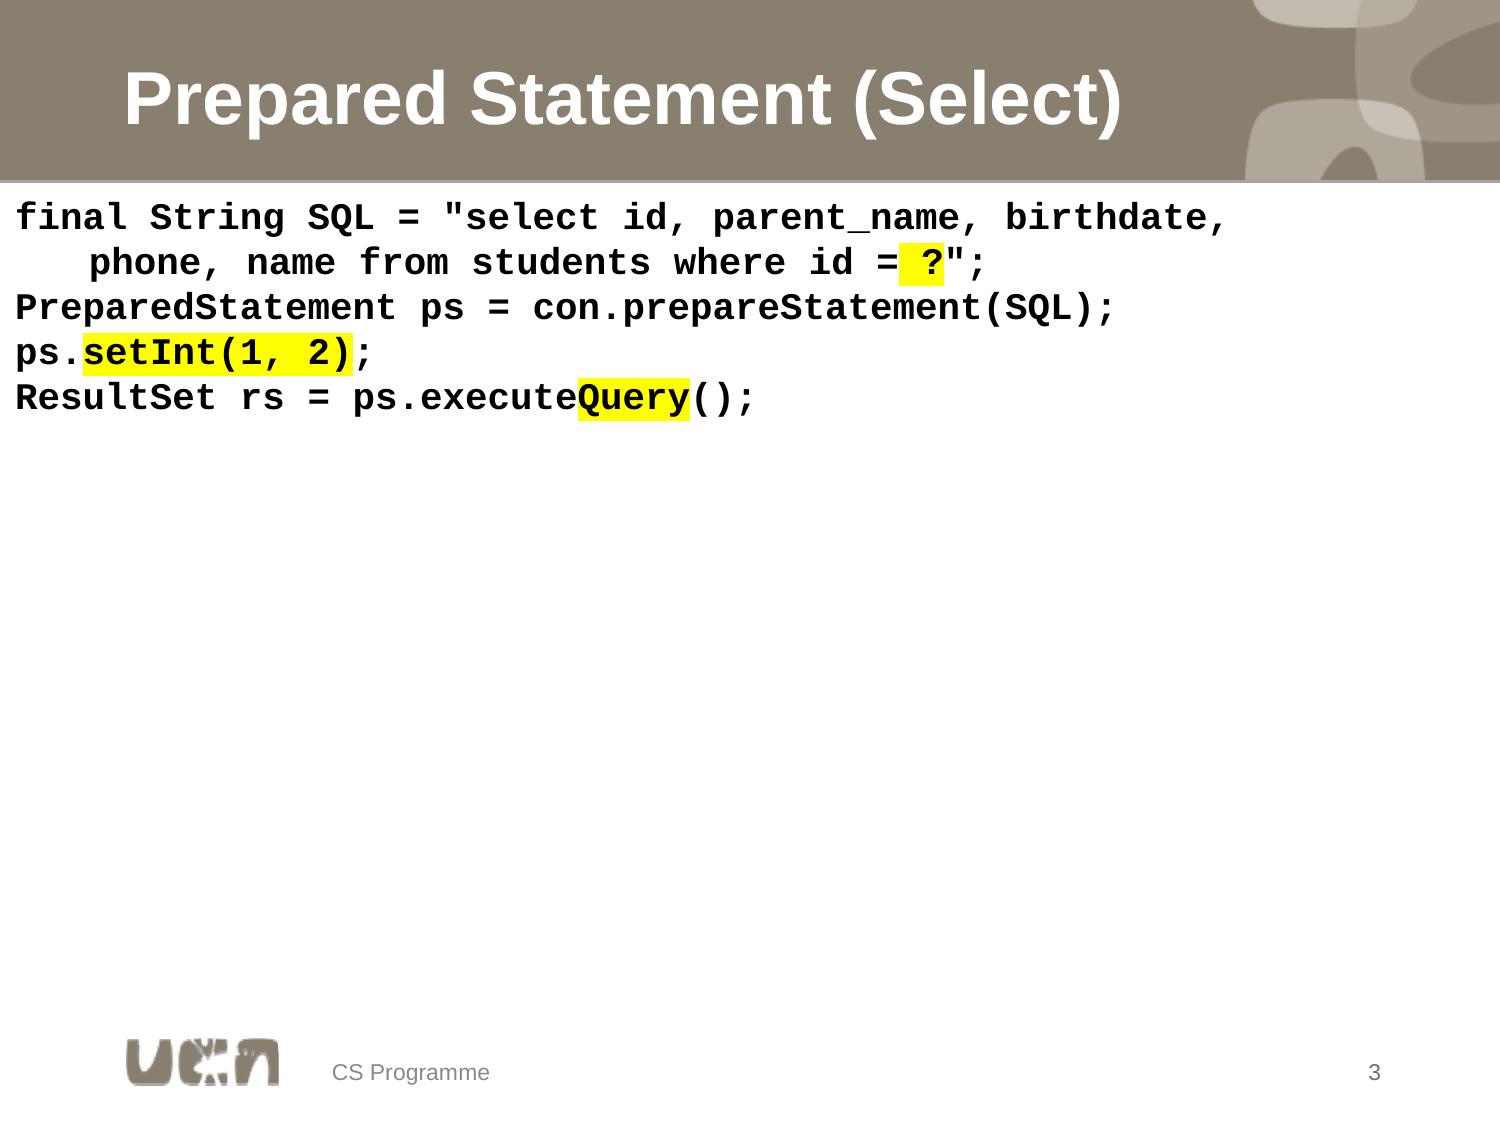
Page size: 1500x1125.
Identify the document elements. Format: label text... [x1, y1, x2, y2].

text_box <number> [1353, 1041, 1454, 1102]
text_box final String SQL = "select id, parent_name, birthdate, phone, name from students where id = ?"; PreparedStatement ps = con.prepareStatement(SQL); ps.setInt(1, 2); ResultSet rs = ps.executeQuery(); [0, 185, 1411, 470]
text_box CS Programme [316, 1041, 1233, 1102]
text_box Prepared Statement (Select) [108, 41, 1140, 148]
